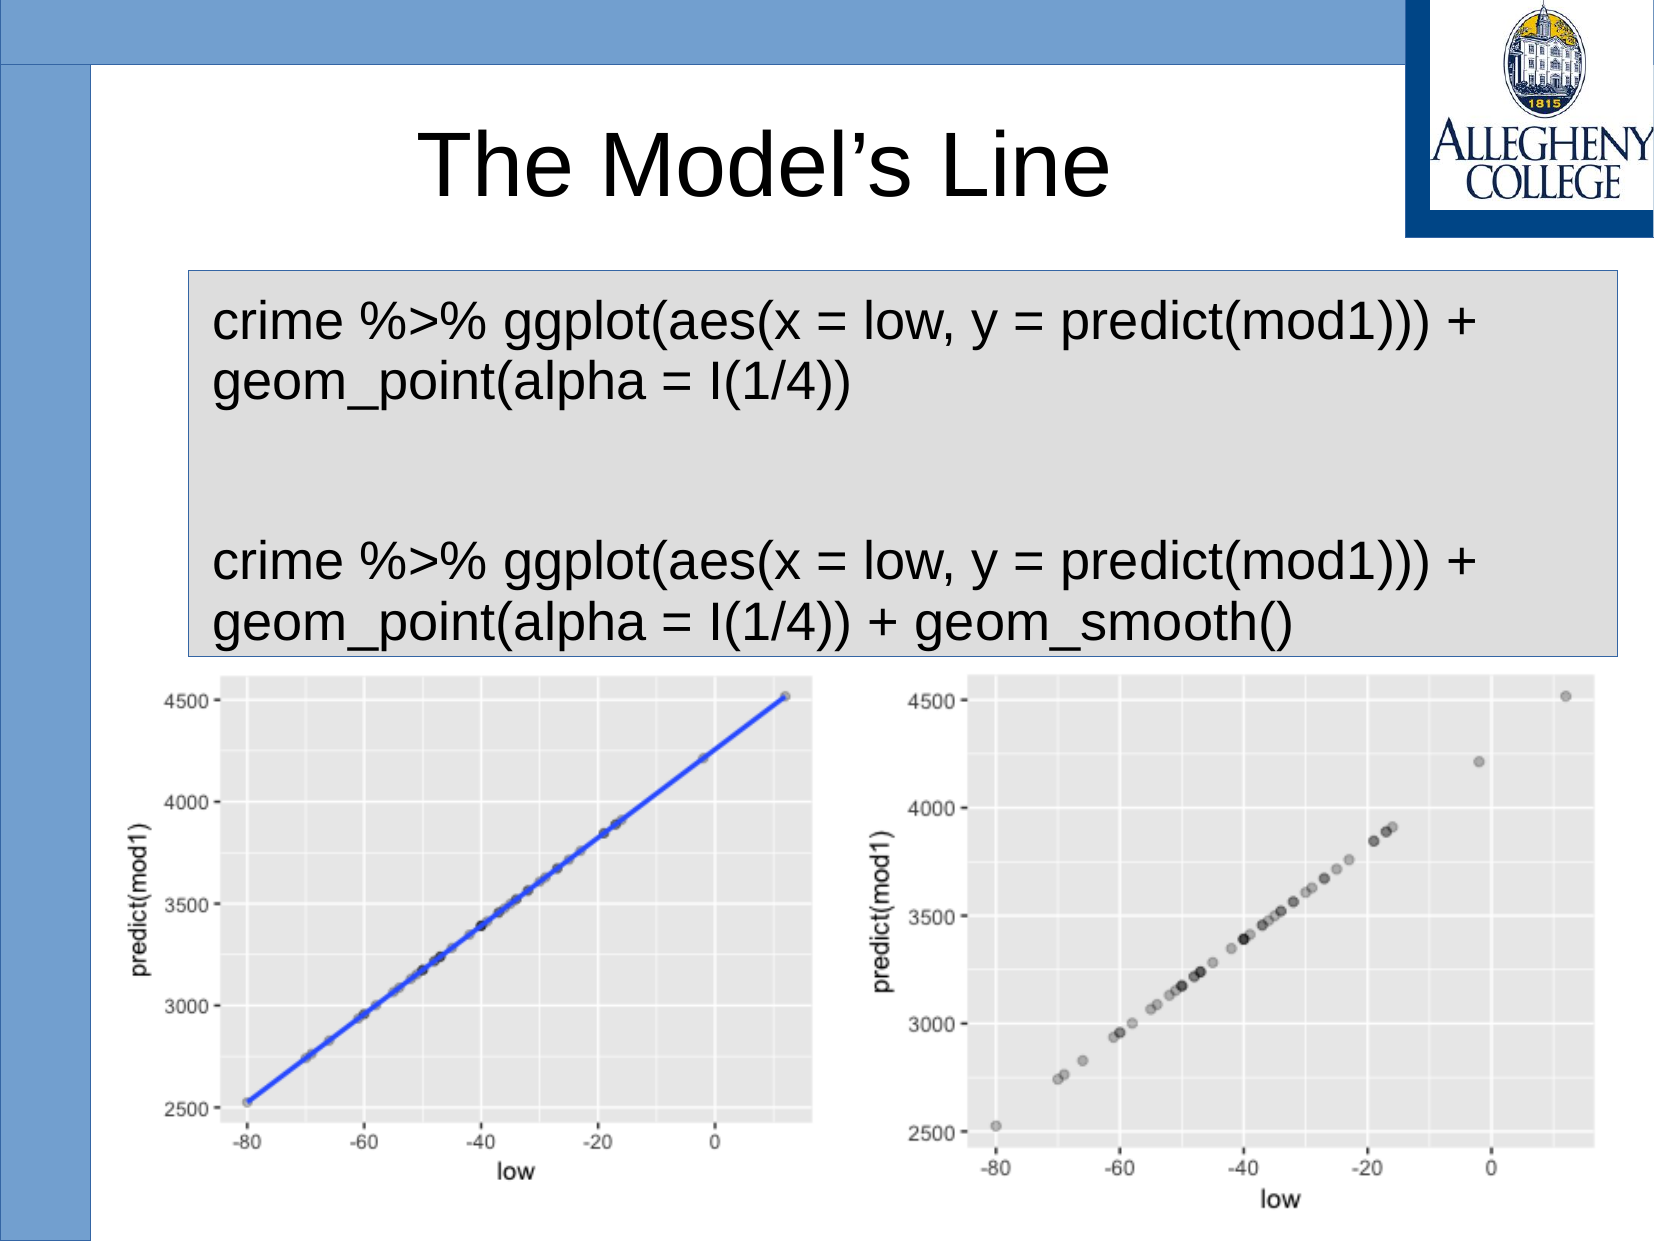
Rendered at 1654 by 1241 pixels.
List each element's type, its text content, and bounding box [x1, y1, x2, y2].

picture [1430, 0, 1654, 210]
picture [857, 662, 1608, 1221]
text_box [0, 0, 1654, 1241]
text_box [188, 270, 1618, 290]
title The Model’s Line [118, 65, 1412, 269]
list crime %>% ggplot(aes(x = low, y = predict(mod1))) + geom_point(alpha = I(1/4)) crime %>% ggplot(aes(x = low, y = predict(mod1))) + geom_point(alpha = I(1/4)) + geom_smooth() [141, 290, 1630, 706]
picture [116, 664, 826, 1192]
